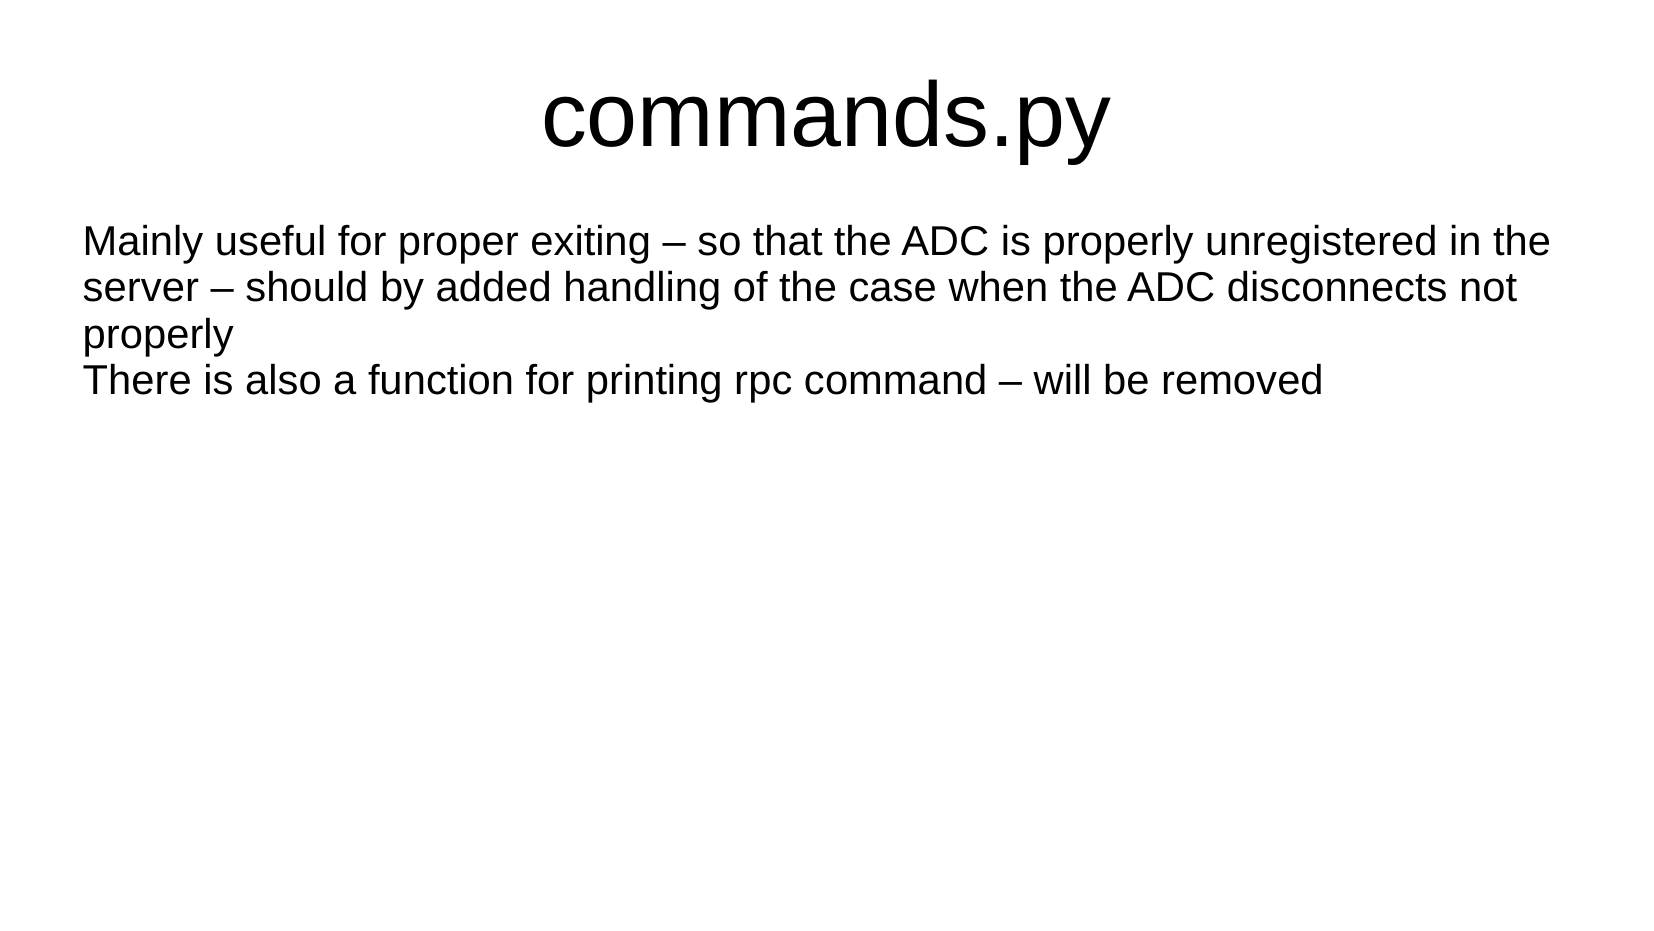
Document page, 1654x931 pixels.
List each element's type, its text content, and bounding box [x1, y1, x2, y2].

subtitle Mainly useful for proper exiting – so that the ADC is properly unregistered in the server – should by added handling of the case when the ADC disconnects not properly There is also a function for printing rpc command – will be removed [82, 217, 1571, 822]
title commands.py [82, 37, 1571, 193]
